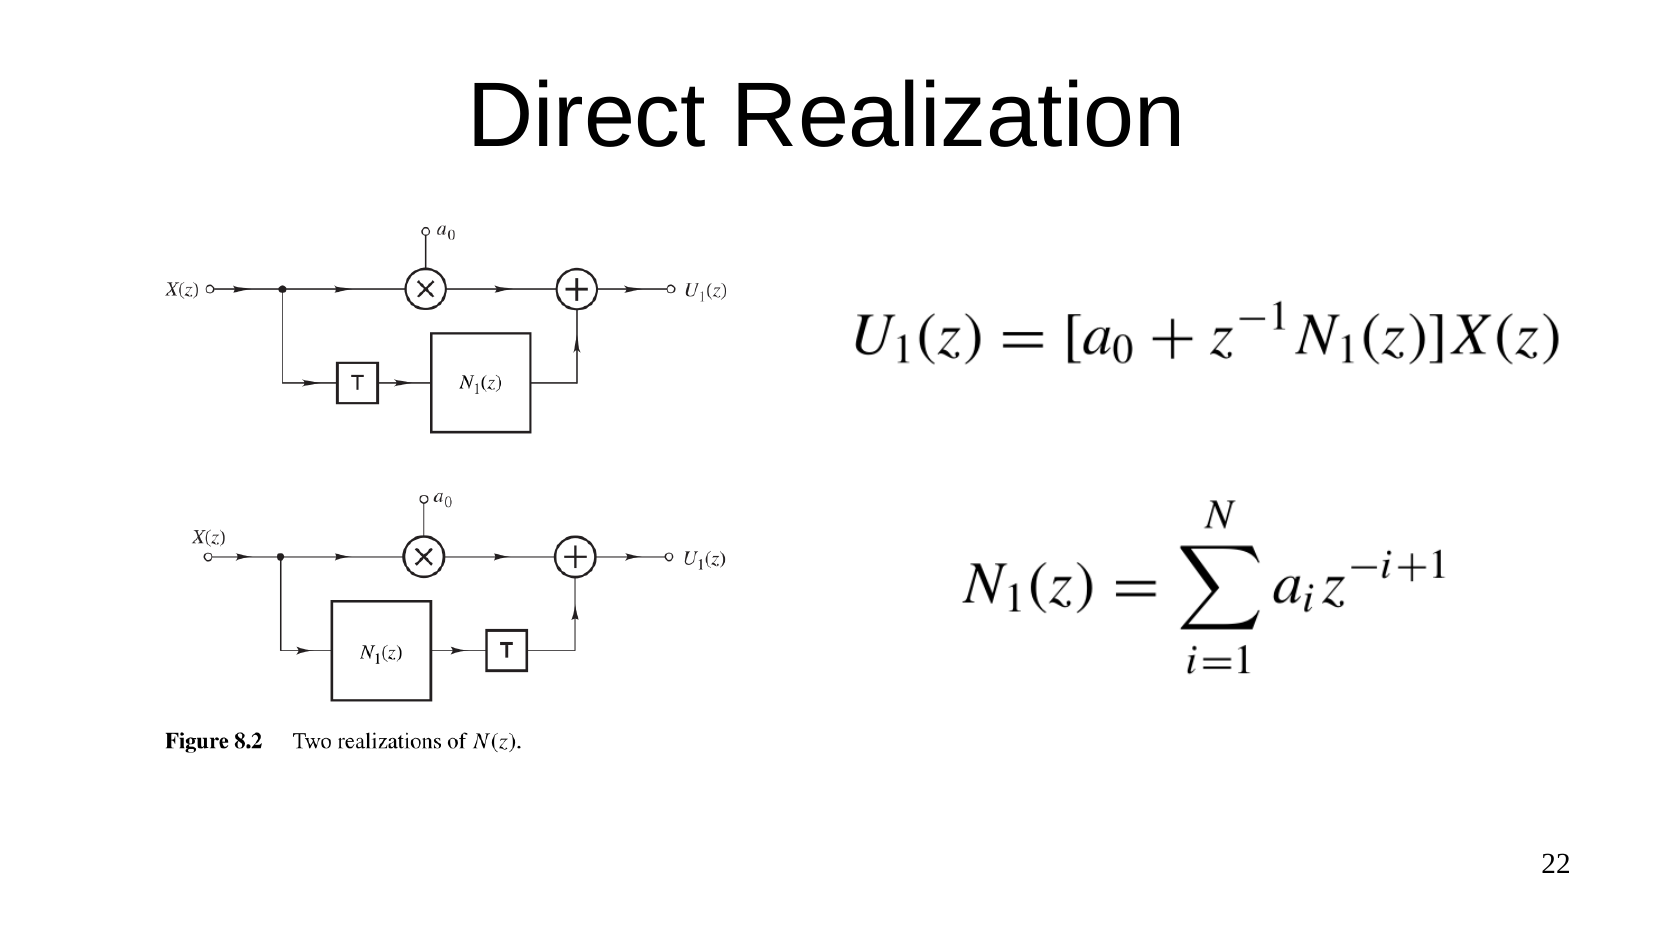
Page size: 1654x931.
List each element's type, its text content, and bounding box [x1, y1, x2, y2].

picture [158, 217, 734, 758]
title Direct Realization [82, 37, 1571, 193]
picture [845, 294, 1572, 680]
